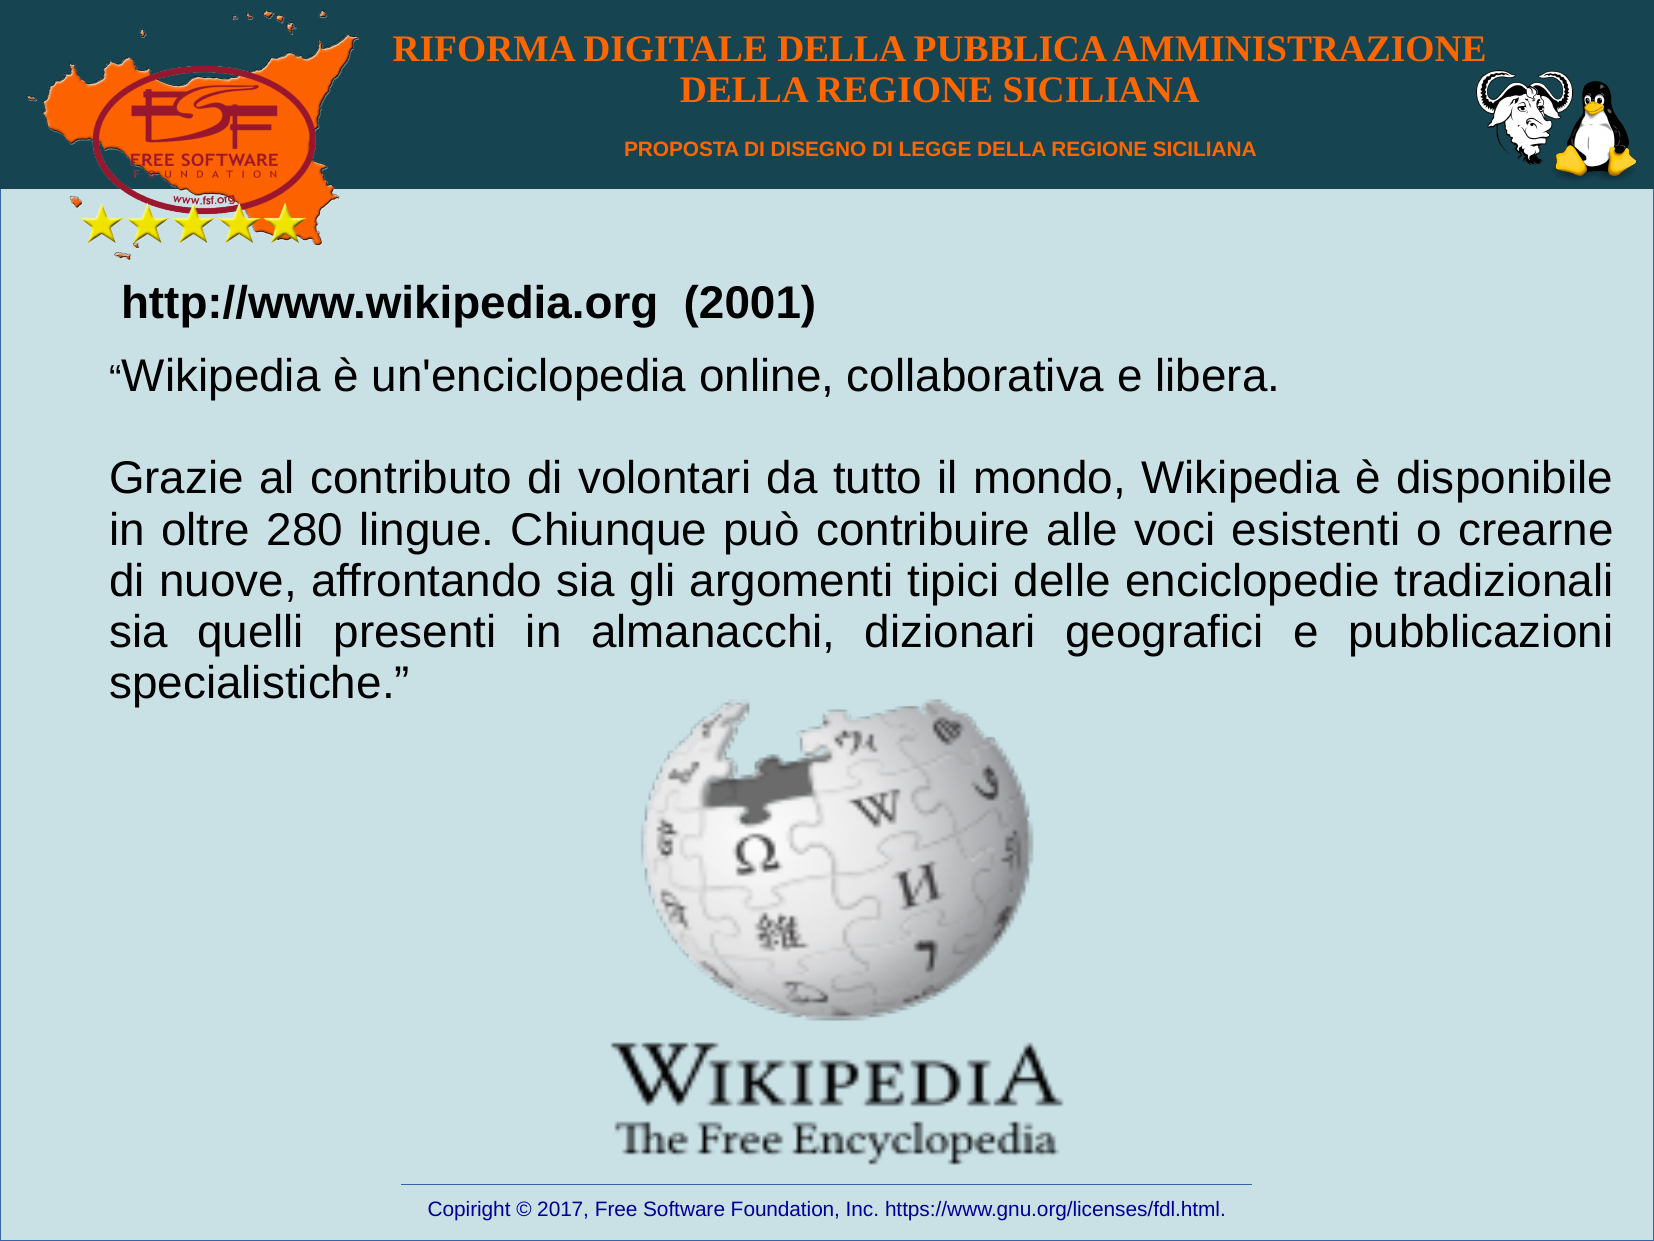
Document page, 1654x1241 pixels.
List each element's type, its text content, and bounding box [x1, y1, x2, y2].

picture [583, 717, 1094, 1182]
text_box http://www.wikipedia.org (2001) [106, 269, 832, 336]
picture [18, 0, 362, 306]
picture [1476, 70, 1636, 182]
text_box “Wikipedia è un'enciclopedia online, collaborativa e libera. Grazie al contributo di volontari da tutto il mondo, Wikipedia è disponibile in oltre 280 lingue. Chiunque può contribuire alle voci esistenti o crearne di nuove, affrontando sia gli argomenti tipici delle enciclopedie tradizionali sia quelli presenti in almanacchi, dizionari geografici e pubblicazioni specialistiche.” [94, 342, 1630, 717]
